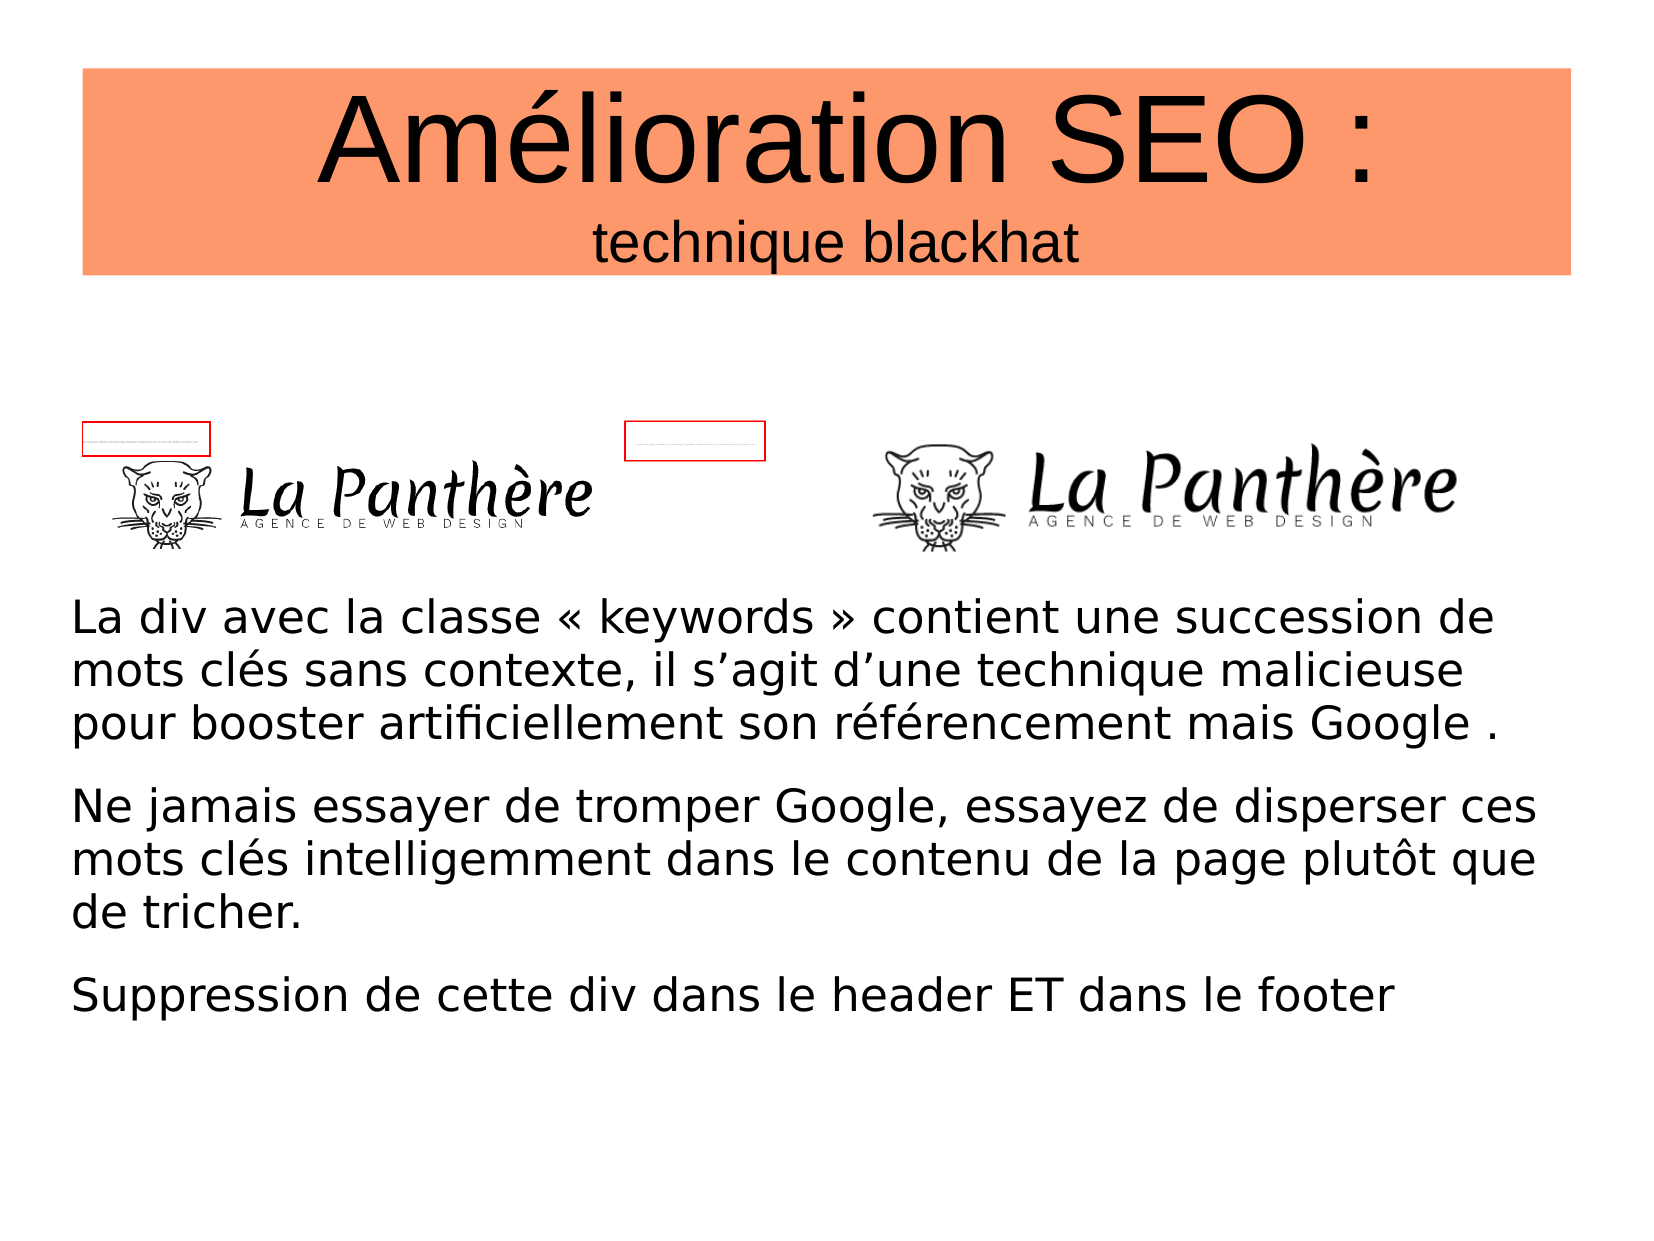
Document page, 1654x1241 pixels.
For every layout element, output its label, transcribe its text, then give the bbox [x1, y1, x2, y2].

picture [82, 404, 809, 567]
title Amélioration SEO : technique blackhat [82, 68, 1571, 276]
picture [845, 387, 1572, 583]
list La div avec la classe « keywords » contient une succession de mots clés sans contexte, il s’agit d’une technique malicieuse pour booster artificiellement son référencement mais Google . Ne jamais essayer de tromper Google, essayez de disperser ces mots clés intelligemment dans le contenu de la page plutôt que de tricher. Suppression de cette div dans le header ET dans le footer [70, 590, 1559, 1106]
